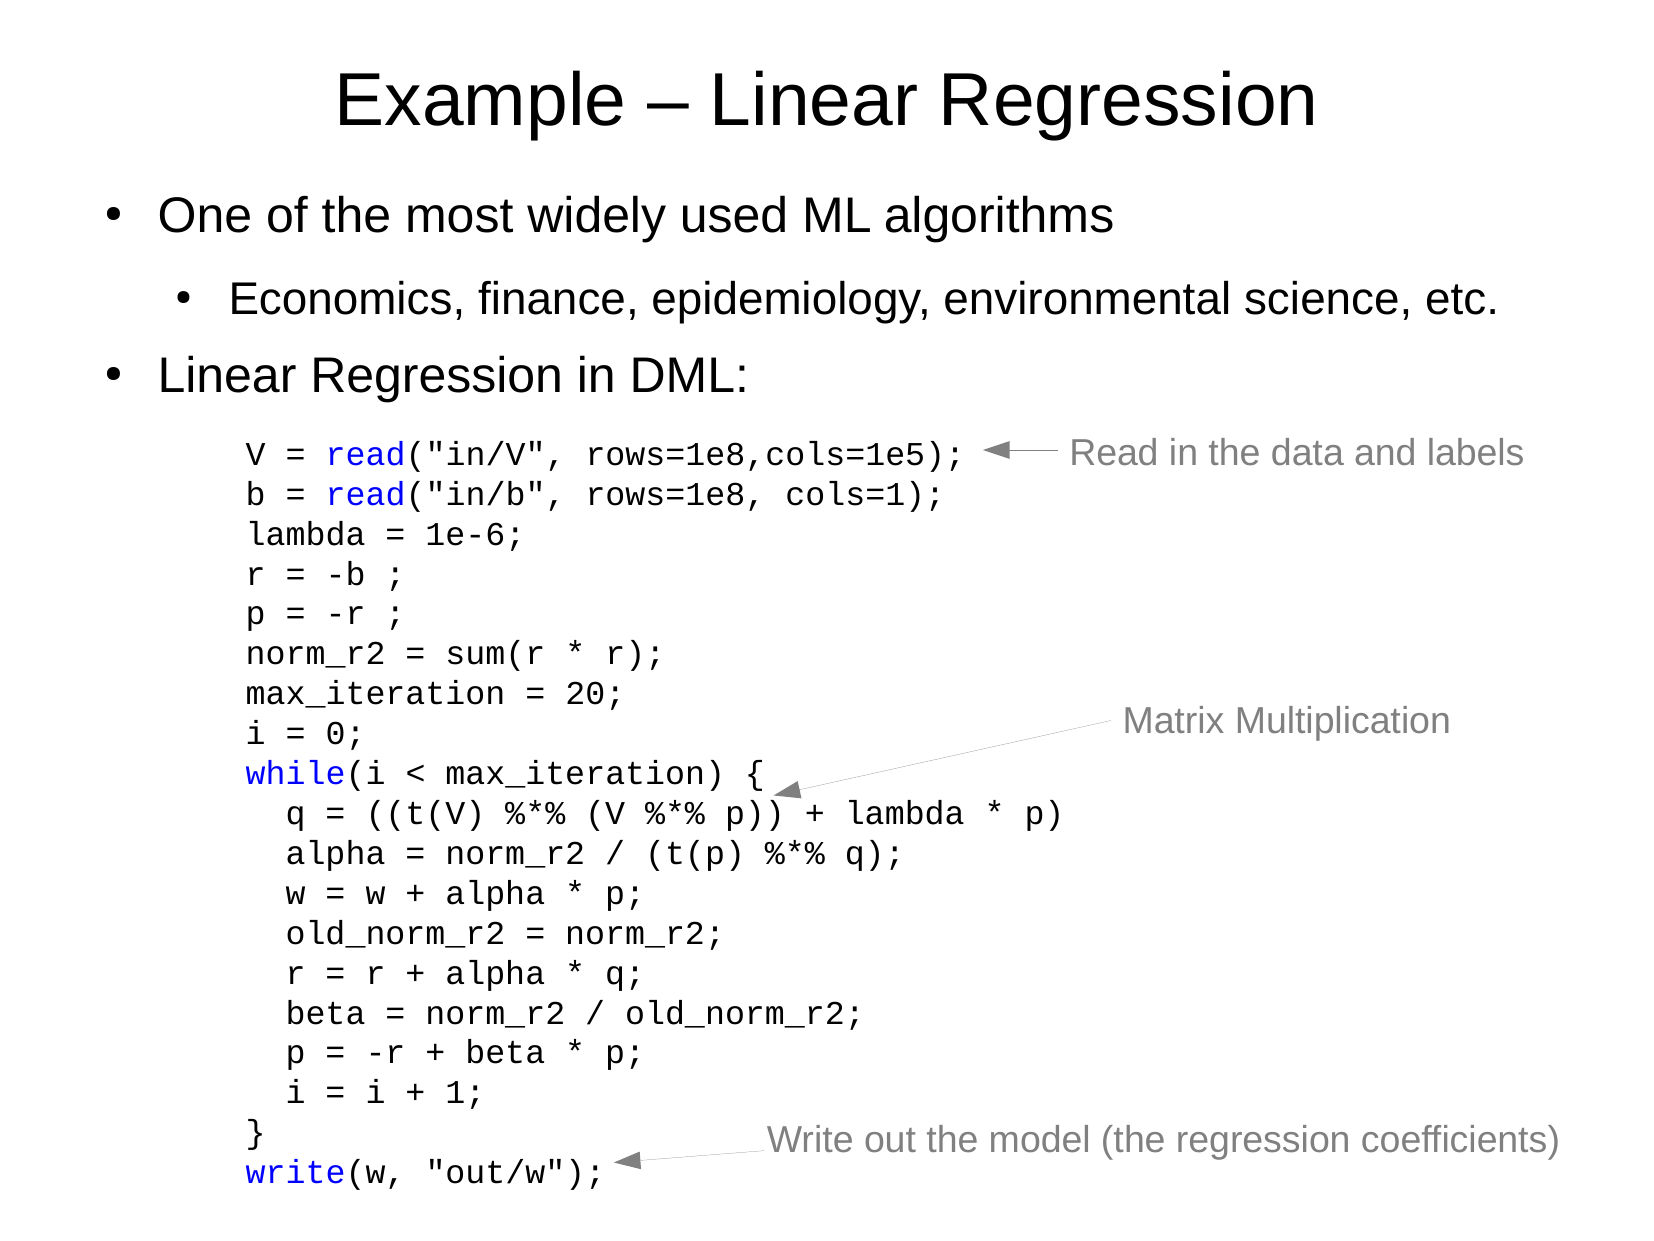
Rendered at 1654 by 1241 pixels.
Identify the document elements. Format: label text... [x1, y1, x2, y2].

text_box Write out the model (the regression coefficients) [752, 1107, 1654, 1168]
text_box V = read("in/V", rows=1e8,cols=1e5); b = read("in/b", rows=1e8, cols=1); lambda = 1e-6; r = -b ; p = -r ; norm_r2 = sum(r * r); max_iteration = 20; i = 0; while(i < max_iteration) { q = ((t(V) %*% (V %*% p)) + lambda * p) alpha = norm_r2 / (t(p) %*% q); w = w + alpha * p; old_norm_r2 = norm_r2; r = r + alpha * q; beta = norm_r2 / old_norm_r2; p = -r + beta * p; i = i + 1; } write(w, "out/w"); [230, 424, 1163, 1199]
title Example – Linear Regression [82, 49, 1571, 151]
text_box Matrix Multiplication [1107, 688, 1654, 749]
list One of the most widely used ML algorithms Economics, finance, epidemiology, environmental science, etc. Linear Regression in DML: [86, 187, 1576, 451]
text_box Read in the data and labels [1054, 420, 1601, 480]
